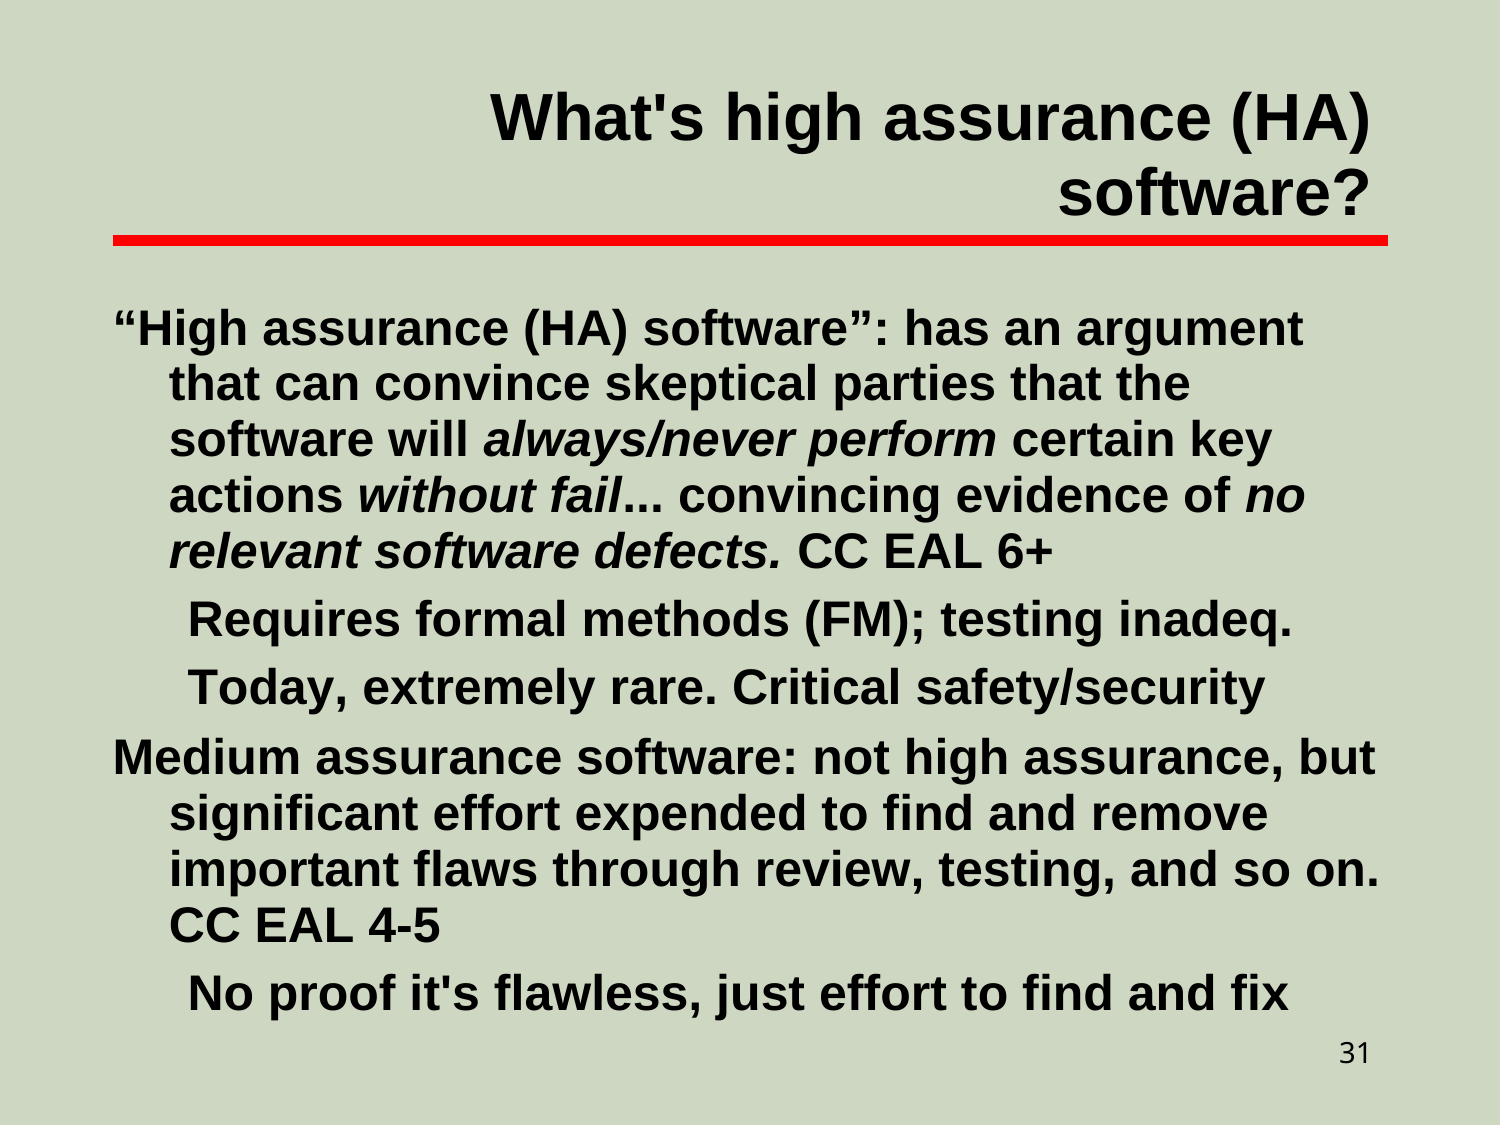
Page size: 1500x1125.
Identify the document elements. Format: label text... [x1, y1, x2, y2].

title What's high assurance (HA) software? [337, 72, 1388, 238]
list “High assurance (HA) software”: has an argument that can convince skeptical parties that the software will always/never perform certain key actions without fail... convincing evidence of no relevant software defects. CC EAL 6+ Requires formal methods (FM); testing inadeq. Today, extremely rare. Critical safety/security Medium assurance software: not high assurance, but significant effort expended to find and remove important flaws through review, testing, and so on. CC EAL 4-5 No proof it's flawless, just effort to find and fix [112, 299, 1388, 1021]
